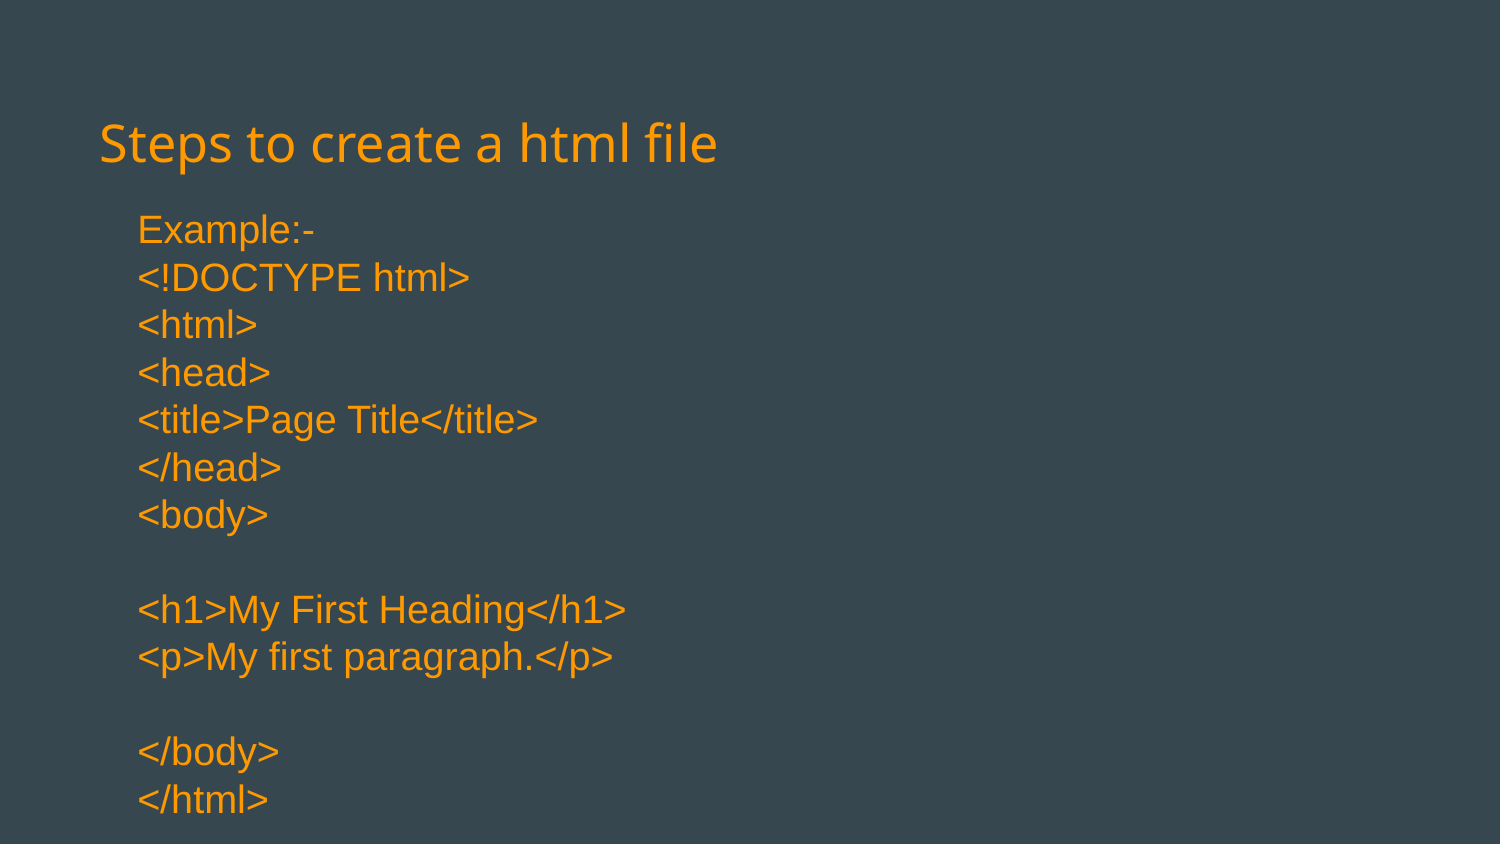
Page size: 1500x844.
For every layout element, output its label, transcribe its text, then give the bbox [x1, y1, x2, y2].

text_box Steps to create a html file [84, 95, 1422, 189]
text_box Example:- <!DOCTYPE html> <html> <head> <title>Page Title</title> </head> <body> <h1>My First Heading</h1> <p>My first paragraph.</p> </body> </html> [84, 188, 1253, 837]
